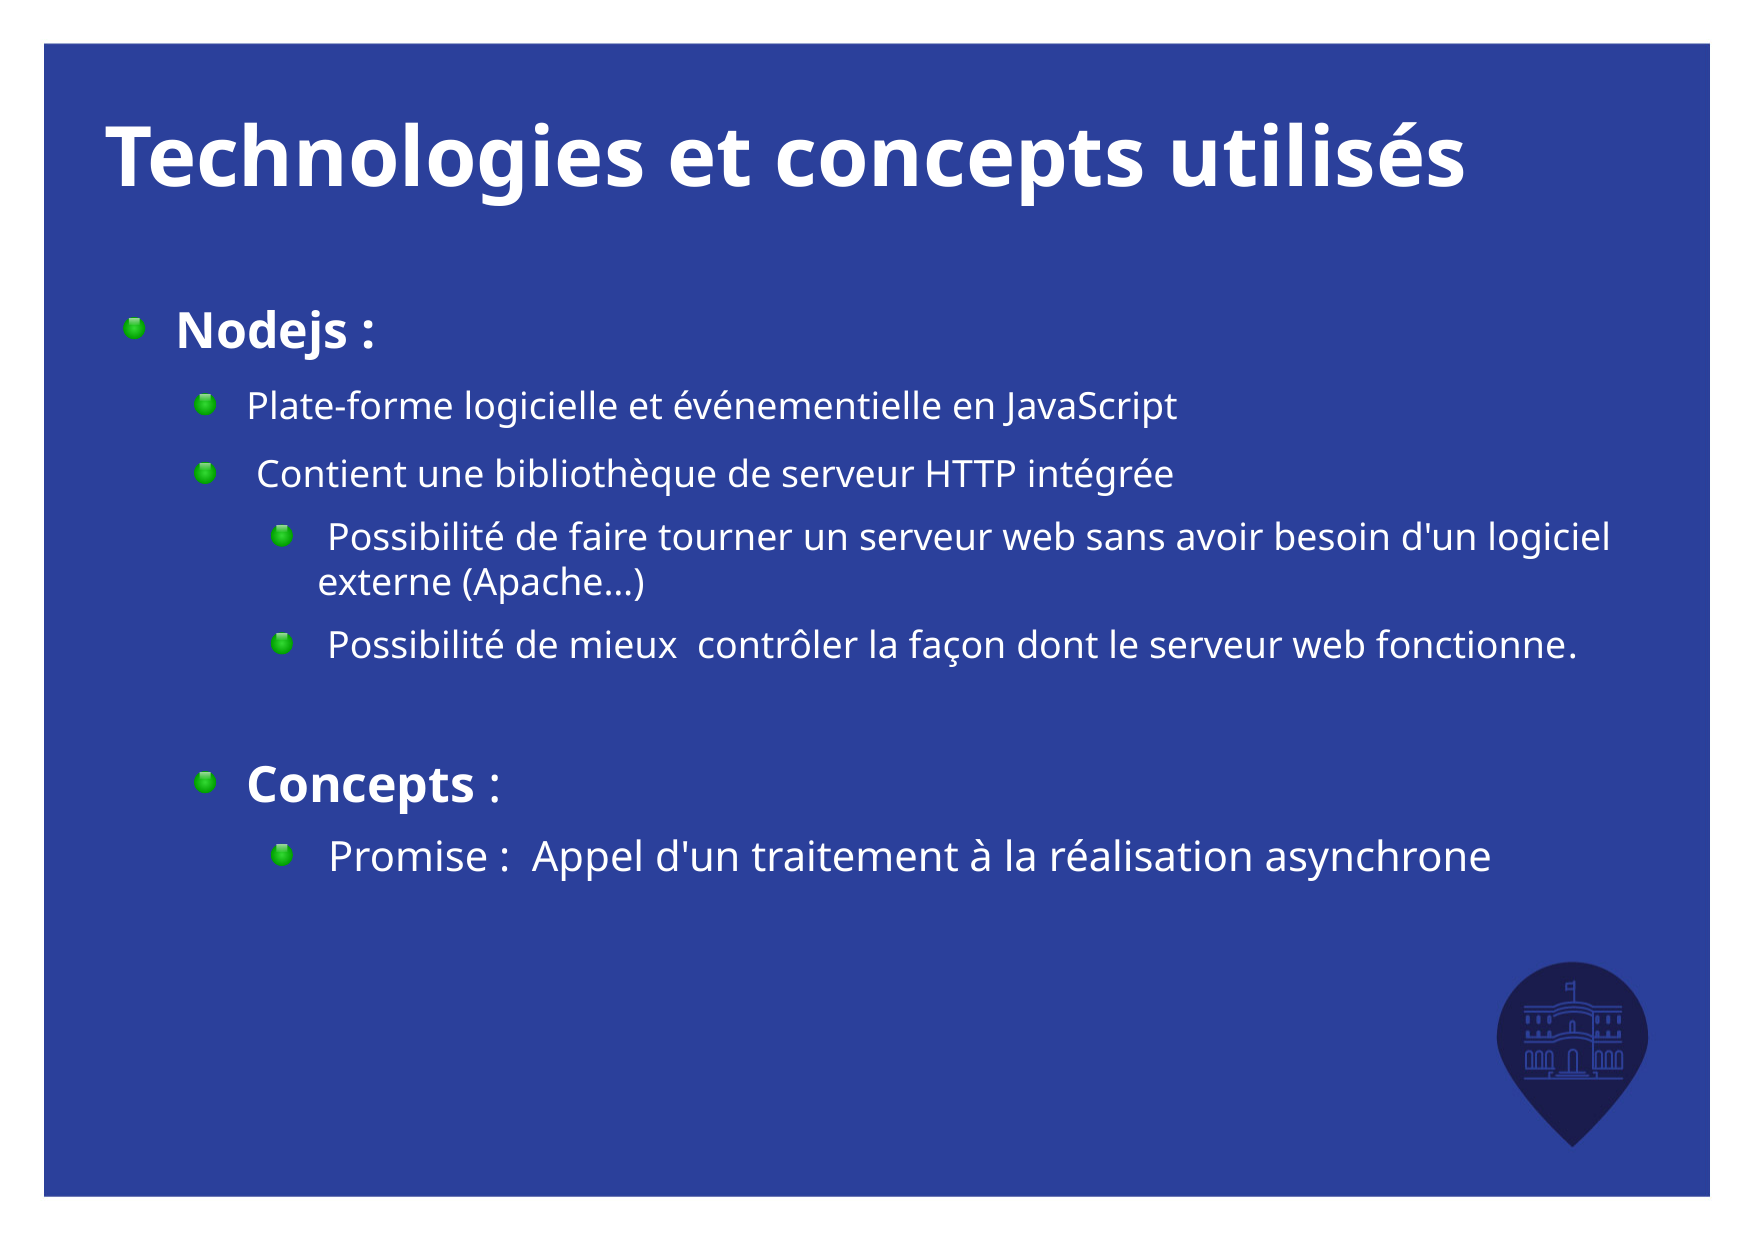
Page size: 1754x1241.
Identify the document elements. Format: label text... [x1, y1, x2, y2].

list Nodejs : Plate-forme logicielle et événementielle en JavaScript Contient une bibliothèque de serveur HTTP intégrée Possibilité de faire tourner un serveur web sans avoir besoin d'un logiciel externe (Apache…) Possibilité de mieux contrôler la façon dont le serveur web fonctionne. Concepts : Promise : Appel d'un traitement à la réalisation asynchrone [87, 289, 1666, 1156]
picture [0, 0, 1754, 1241]
title Technologies et concepts utilisés [87, 49, 1666, 257]
